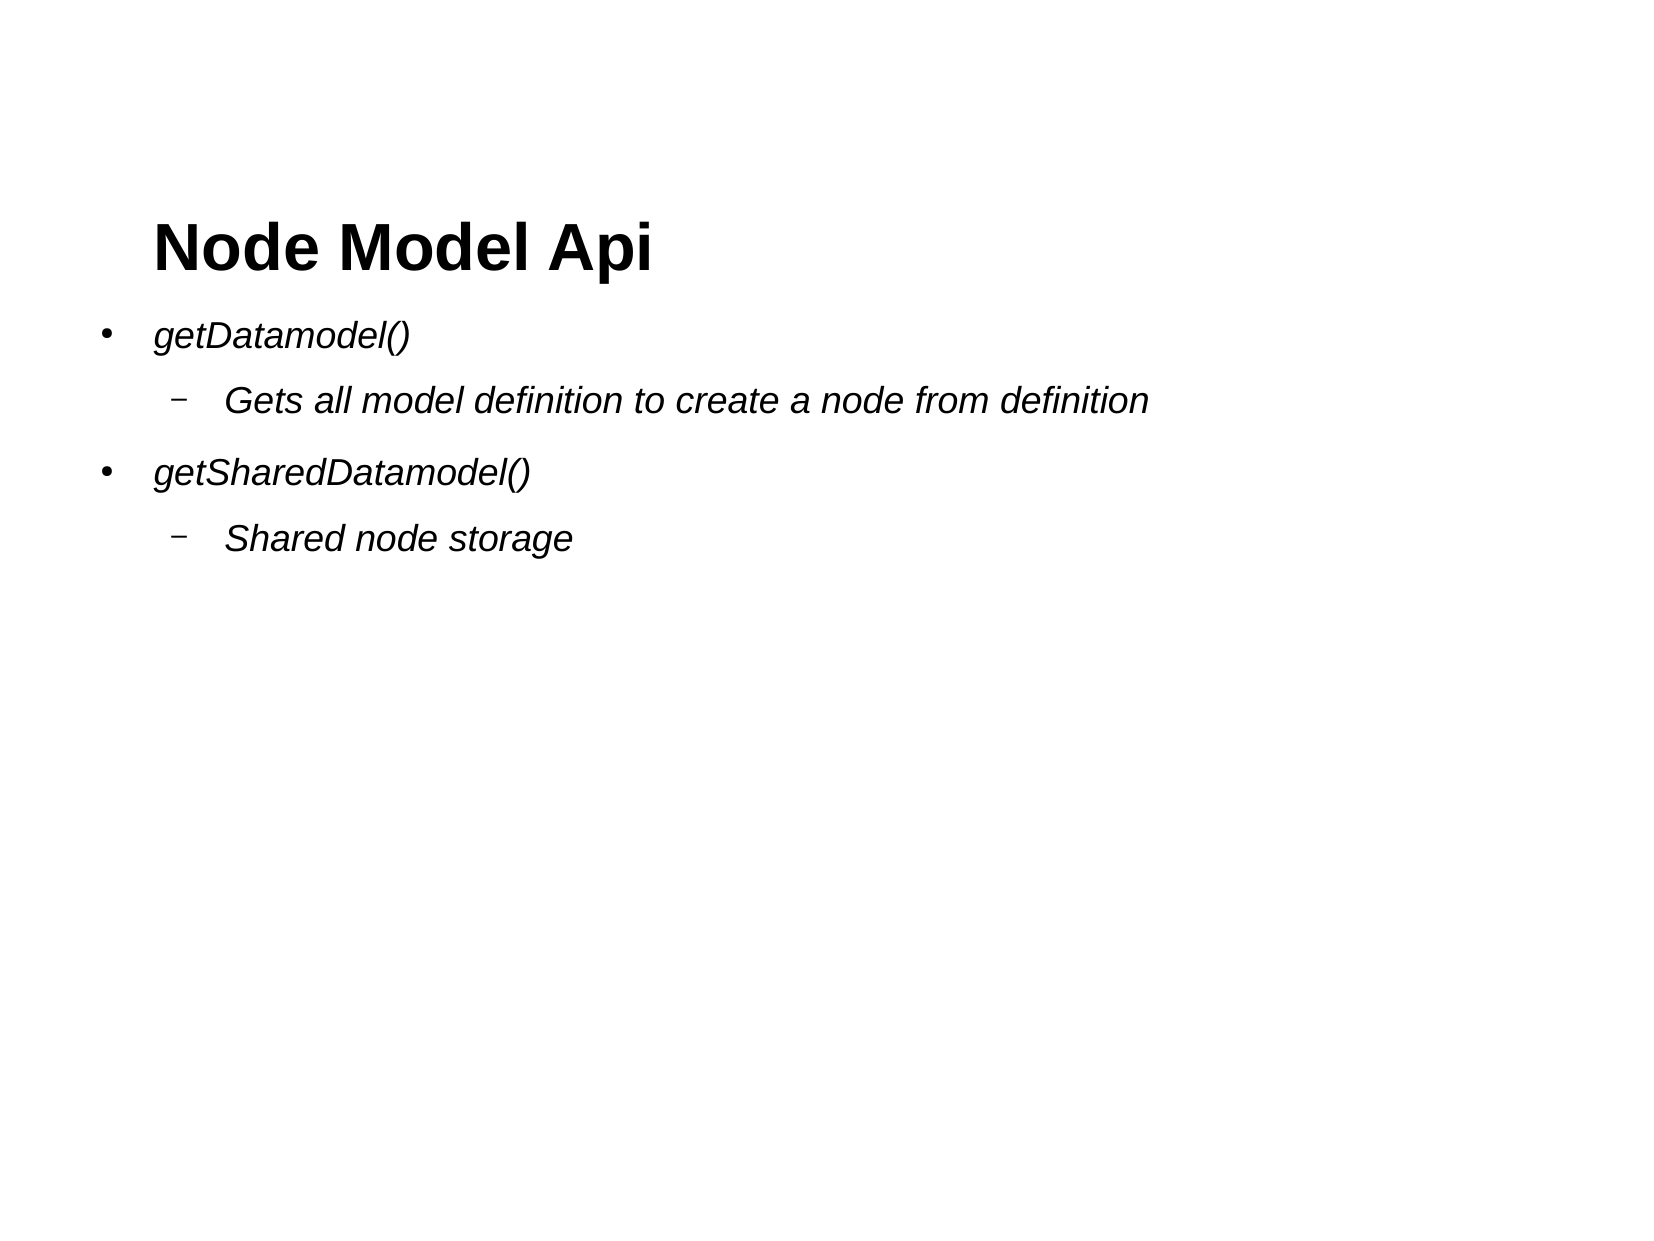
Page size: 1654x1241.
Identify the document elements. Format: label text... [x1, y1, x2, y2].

list Node Model Api getDatamodel() Gets all model definition to create a node from definition getSharedDatamodel() Shared node storage [82, 210, 1591, 1096]
